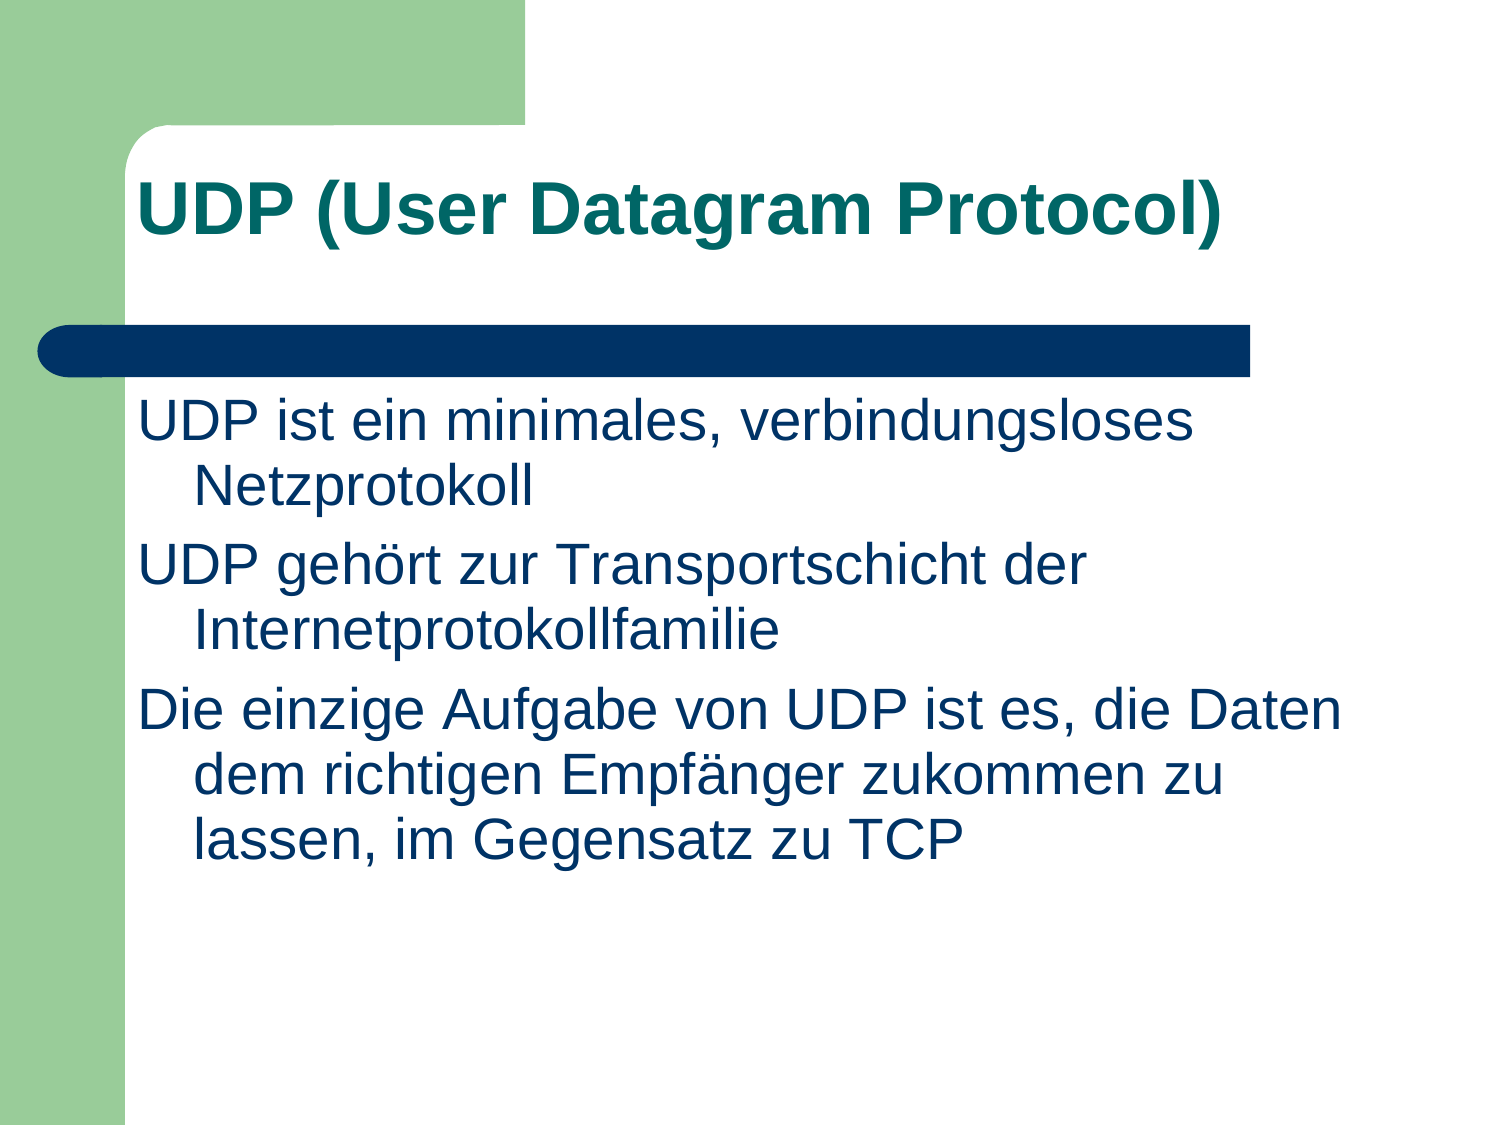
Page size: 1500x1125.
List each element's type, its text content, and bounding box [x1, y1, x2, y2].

title UDP (User Datagram Protocol) [136, 130, 1414, 294]
list UDP ist ein minimales, verbindungsloses Netzprotokoll UDP gehört zur Transportschicht der Internetprotokollfamilie Die einzige Aufgabe von UDP ist es, die Daten dem richtigen Empfänger zukommen zu lassen, im Gegensatz zu TCP [137, 387, 1400, 987]
